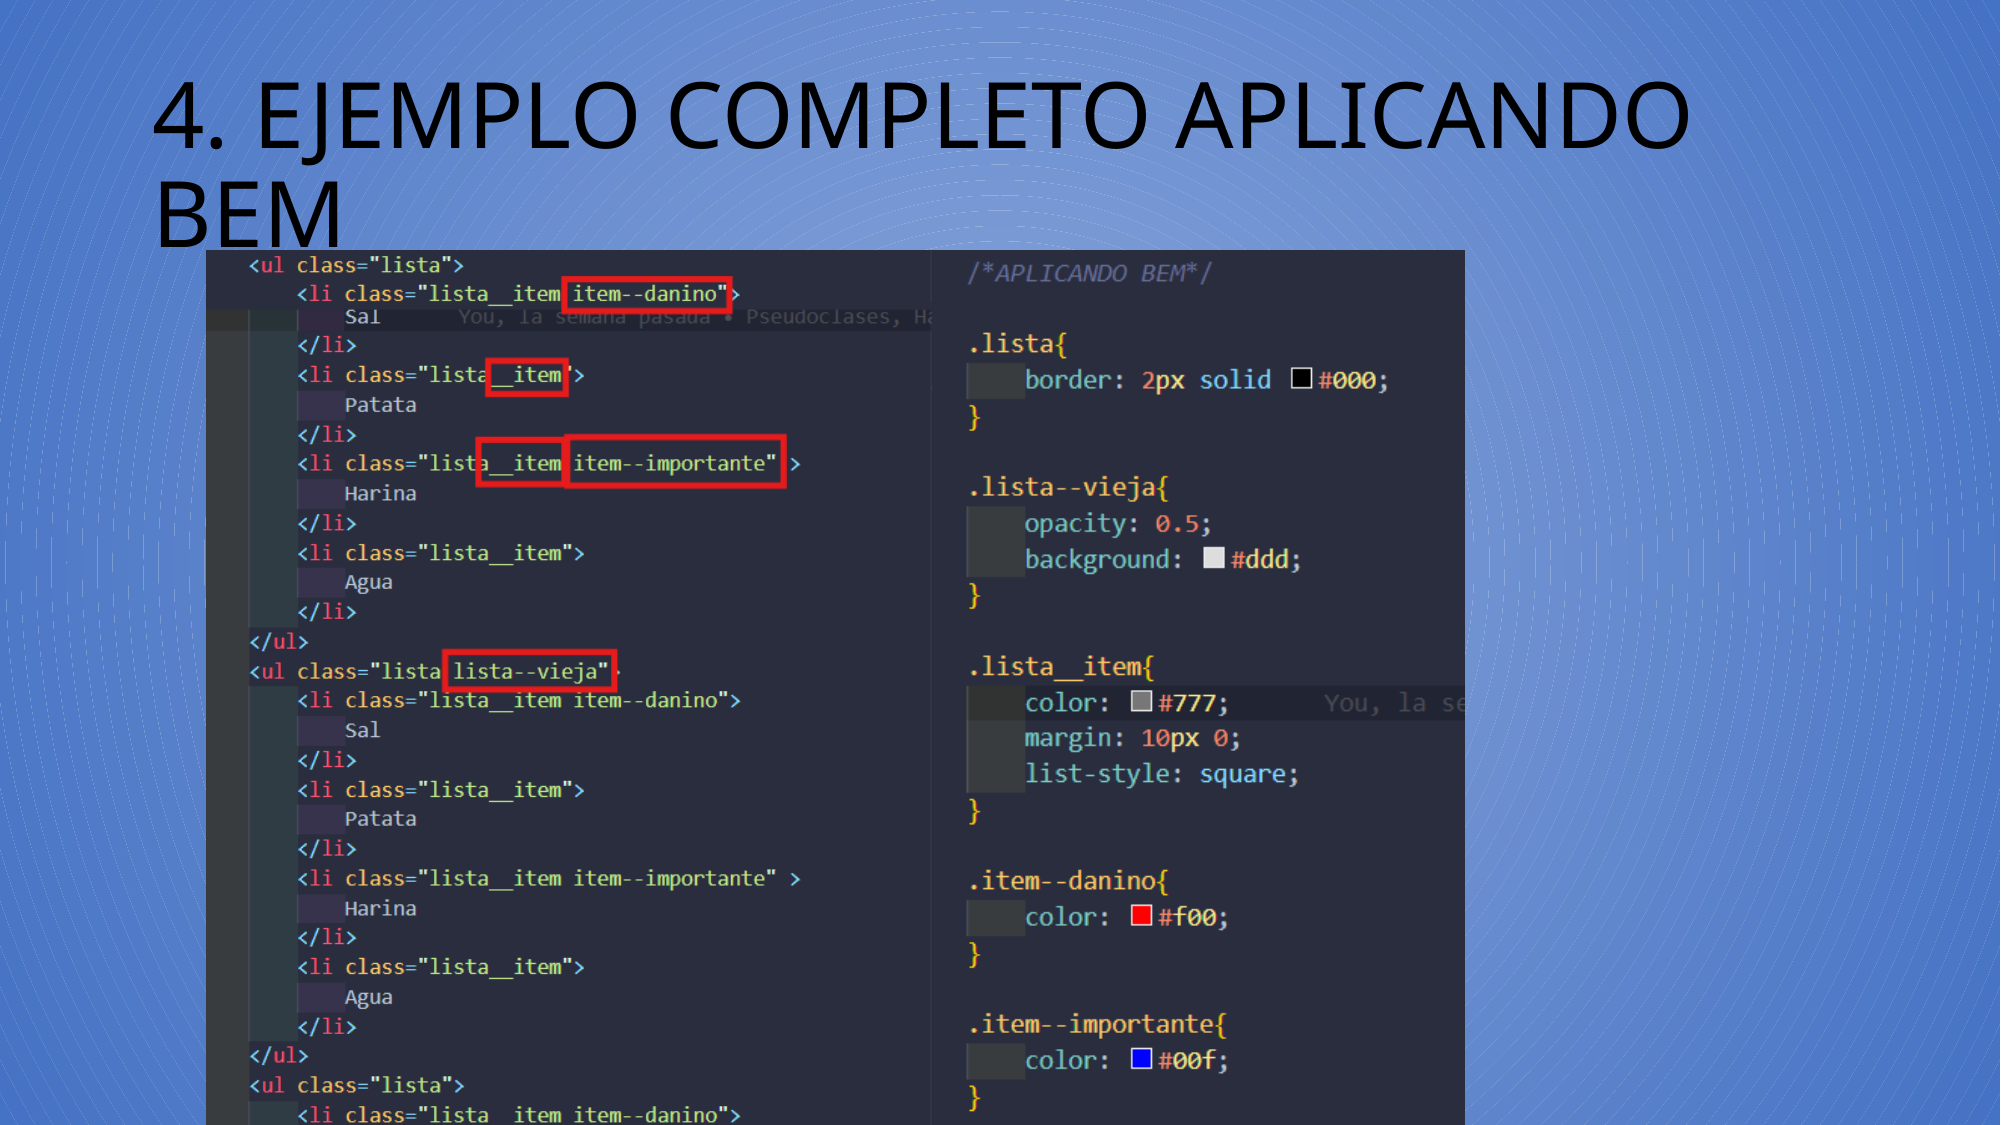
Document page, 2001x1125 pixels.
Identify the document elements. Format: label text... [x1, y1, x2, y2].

picture [206, 250, 1465, 1125]
title 4. EJEMPLO COMPLETO APLICANDO BEM [137, 59, 1863, 278]
